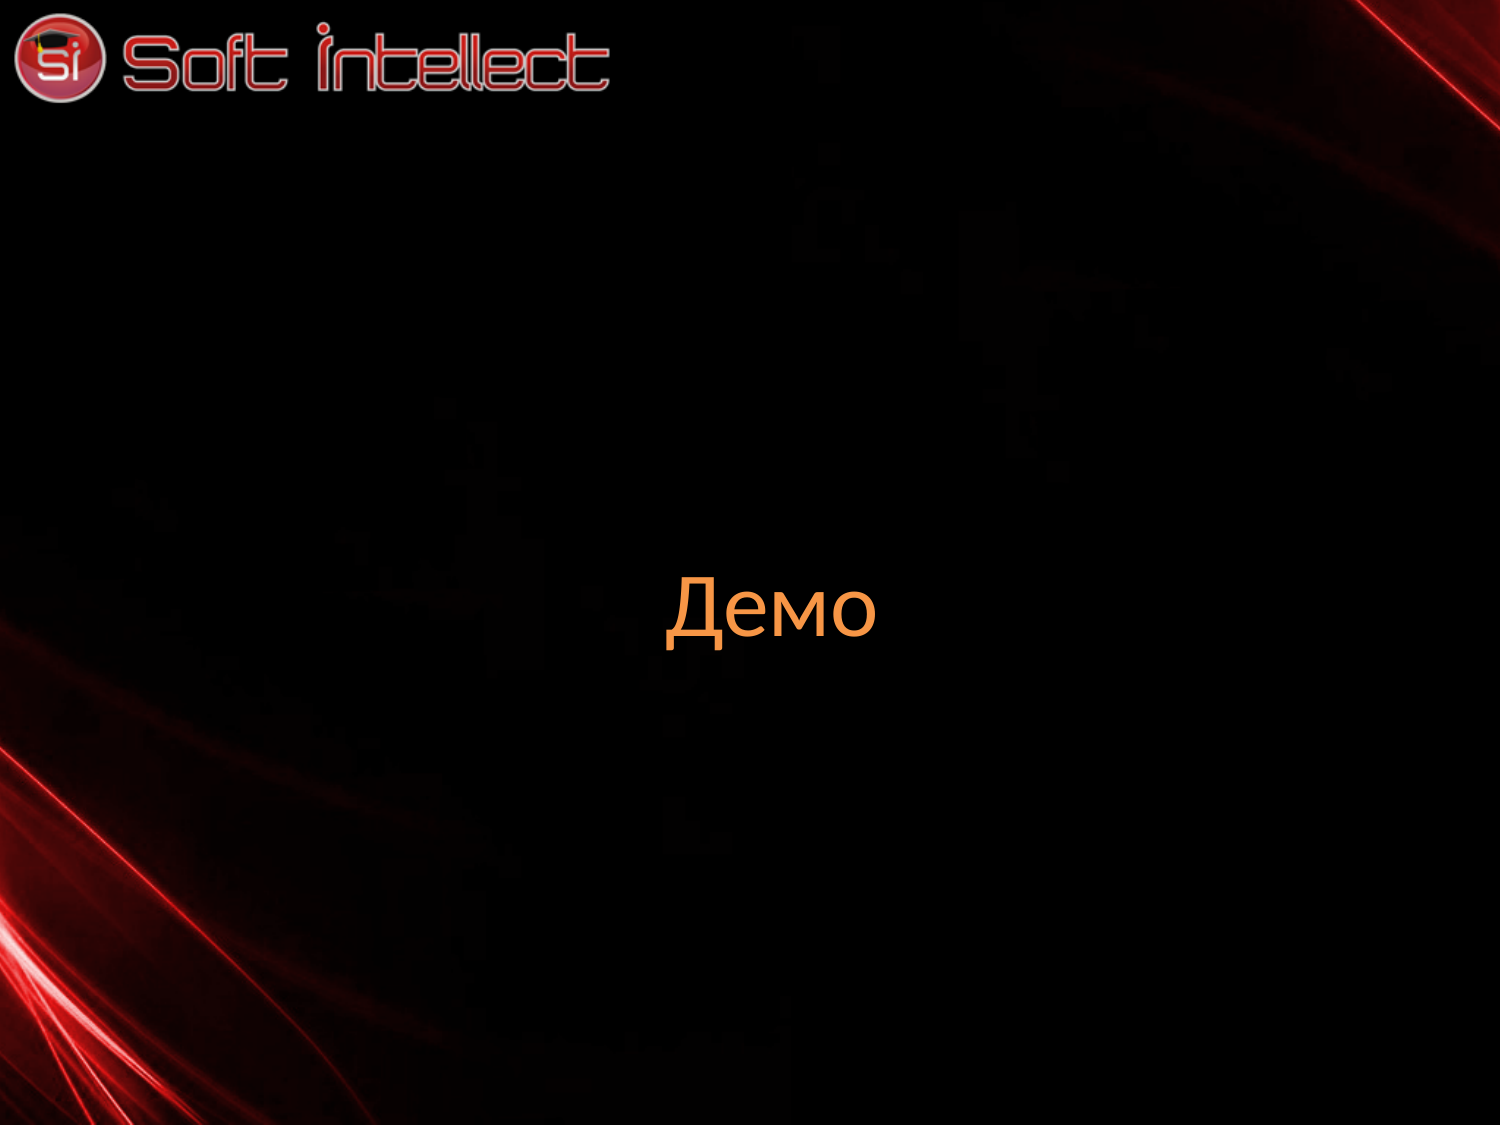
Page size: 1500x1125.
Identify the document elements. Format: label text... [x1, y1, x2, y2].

picture [0, 0, 1500, 1125]
text_box Демо [135, 479, 1411, 720]
